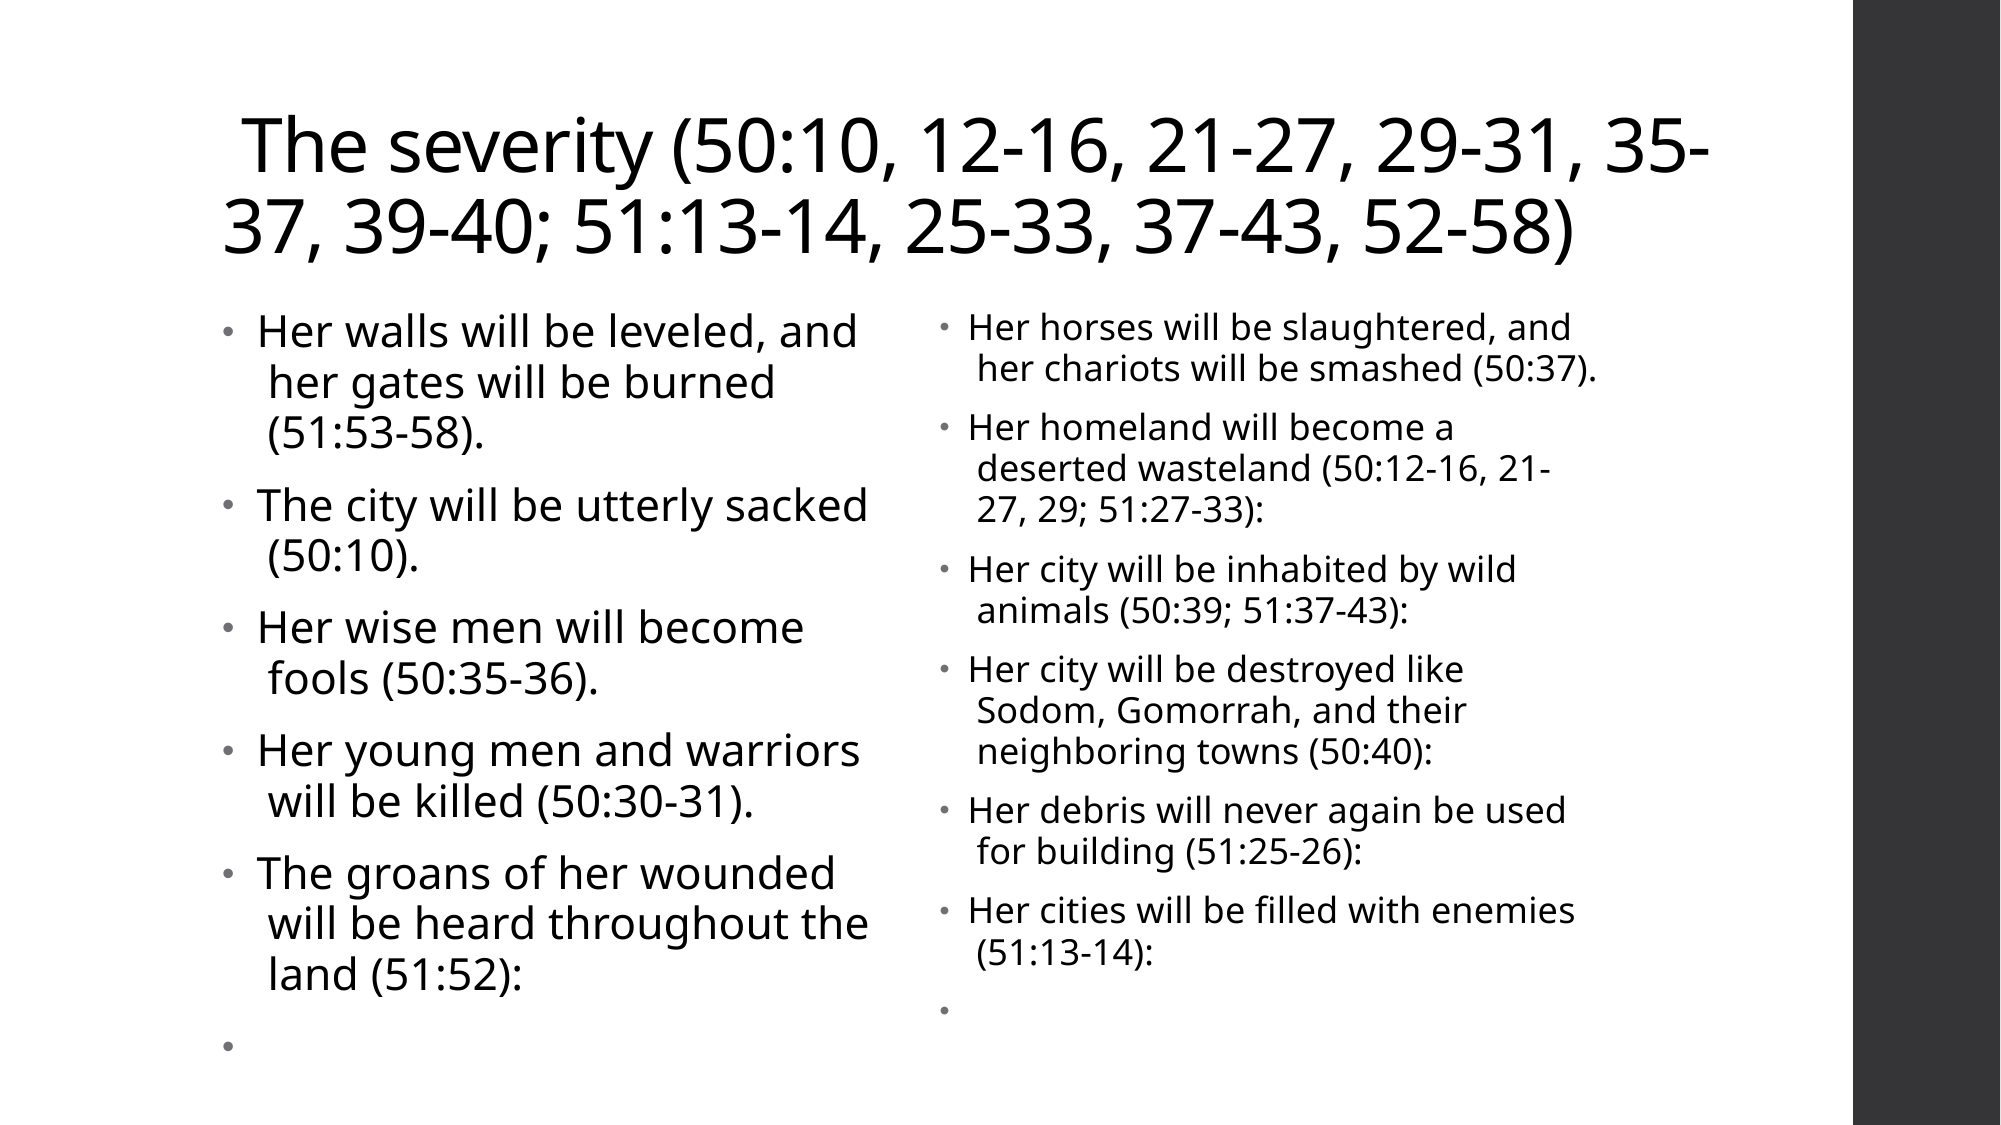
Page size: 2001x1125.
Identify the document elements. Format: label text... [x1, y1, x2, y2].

list Her horses will be slaughtered, and her chariots will be smashed (50:37). Her homeland will become a deserted wasteland (50:12-16, 21-27, 29; 51:27-33): Her city will be inhabited by wild animals (50:39; 51:37-43): Her city will be destroyed like Sodom, Gomorrah, and their neighboring towns (50:40): Her debris will never again be used for building (51:25-26): Her cities will be filled with enemies (51:13-14): [924, 299, 1617, 1014]
title The severity (50:10, 12-16, 21-27, 29-31, 35-37, 39-40; 51:13-14, 25-33, 37-43, 52-58) [206, 60, 1797, 278]
list Her walls will be leveled, and her gates will be burned (51:53-58). The city will be utterly sacked (50:10). Her wise men will become fools (50:35-36). Her young men and warriors will be killed (50:30-31). The groans of her wounded will be heard throughout the land (51:52): [207, 299, 900, 1014]
